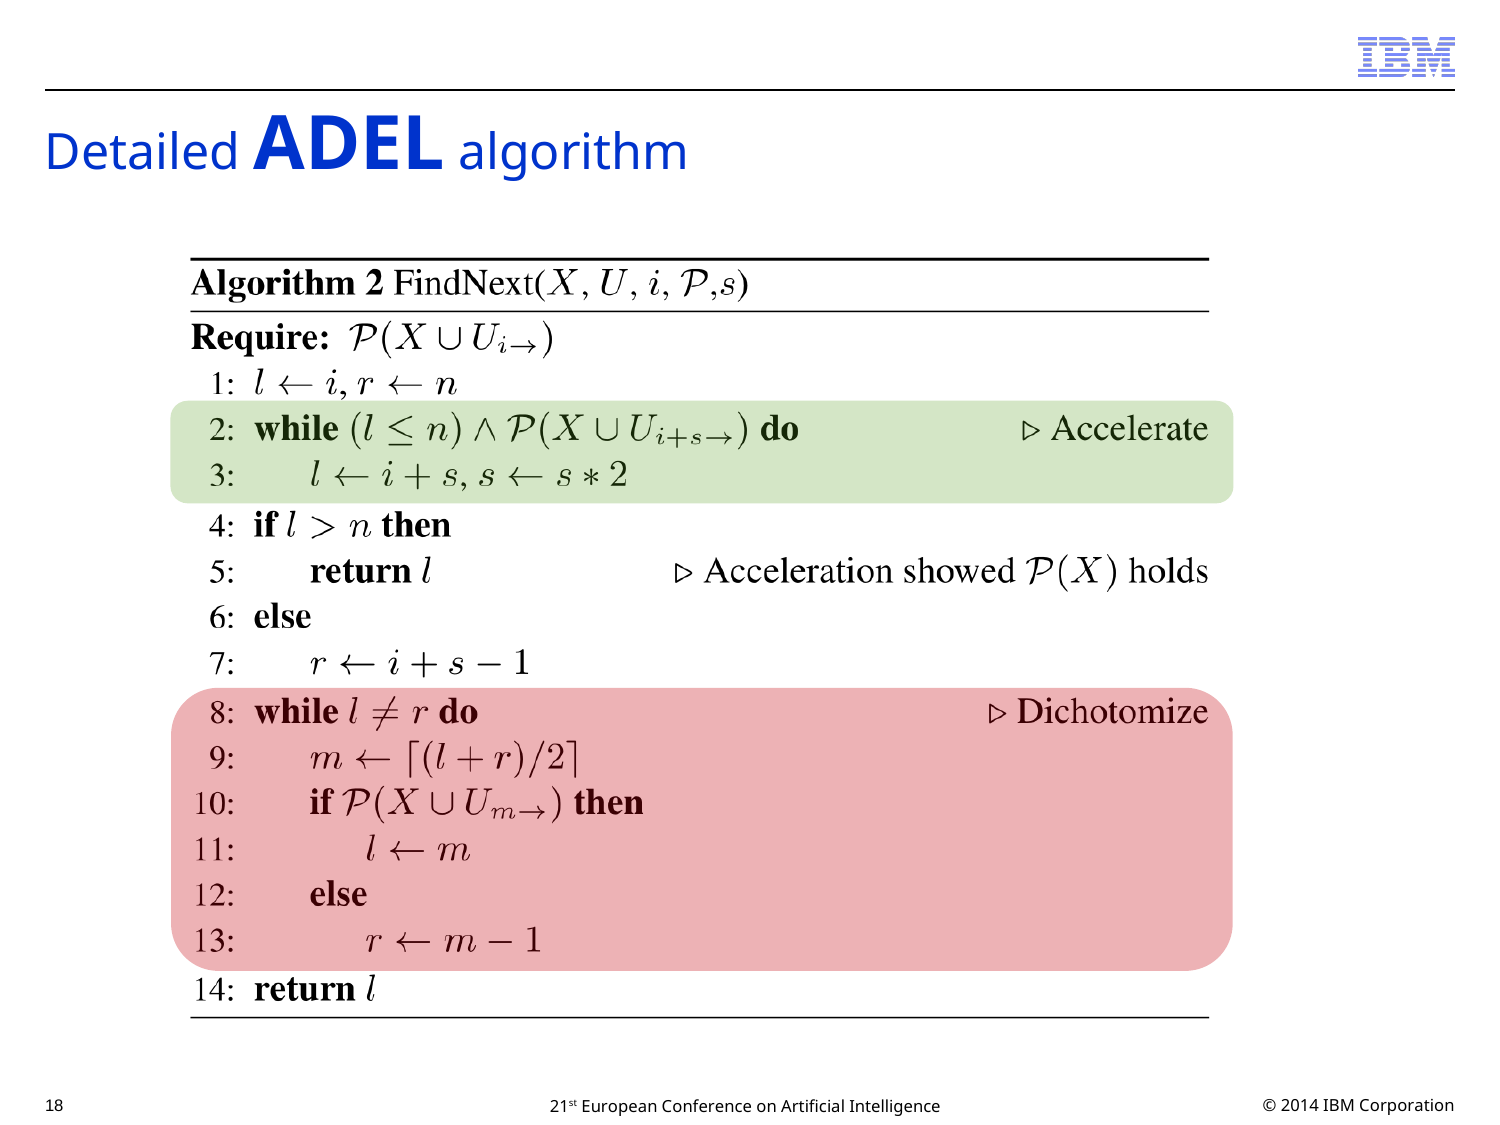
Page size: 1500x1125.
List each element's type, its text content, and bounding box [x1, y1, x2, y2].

picture [184, 958, 1215, 1019]
text_box [171, 687, 1233, 971]
picture [1358, 37, 1455, 77]
text_box [170, 400, 1234, 504]
title Detailed ADEL algorithm [29, 97, 1500, 203]
picture [184, 503, 1215, 701]
picture [184, 252, 1215, 401]
